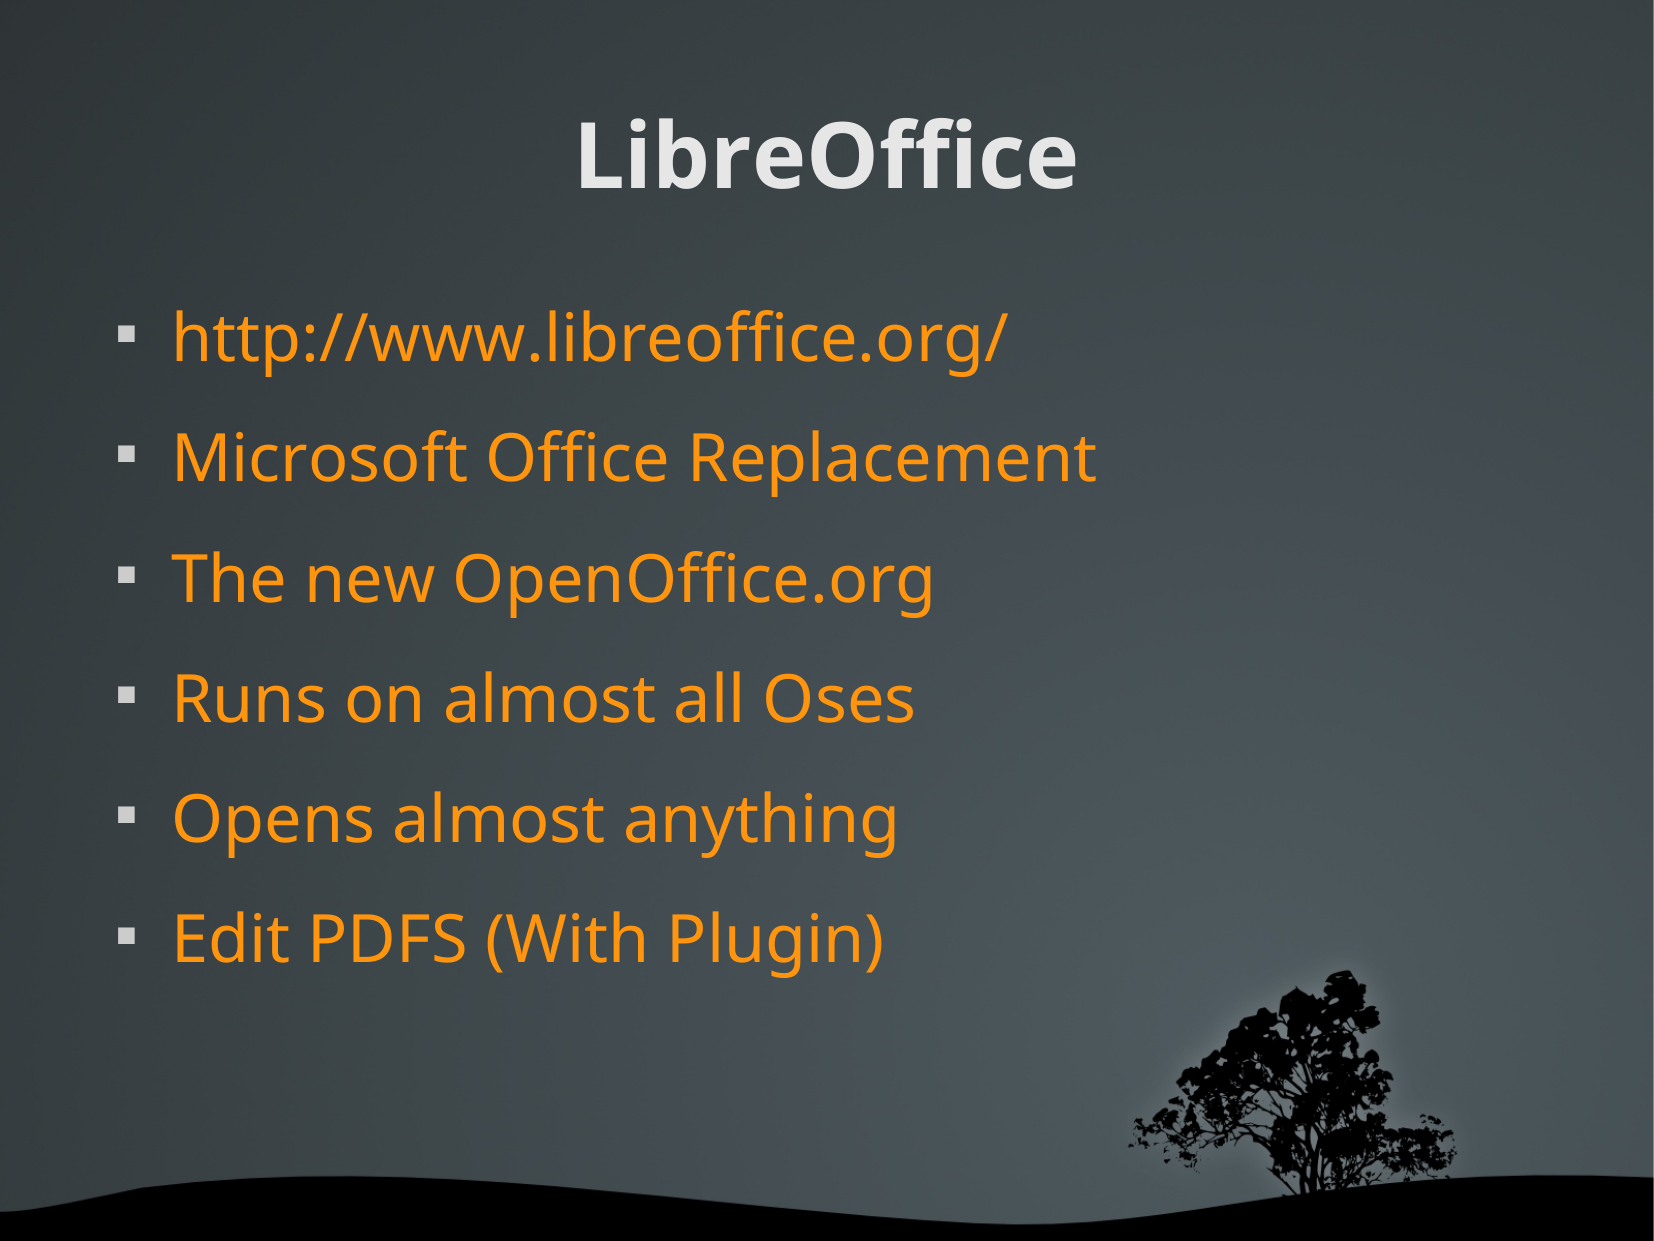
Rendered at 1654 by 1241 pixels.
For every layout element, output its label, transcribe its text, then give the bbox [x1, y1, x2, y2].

list http://www.libreoffice.org/ Microsoft Office Replacement The new OpenOffice.org Runs on almost all Oses Opens almost anything Edit PDFS (With Plugin) [82, 290, 1571, 1109]
title LibreOffice [82, 49, 1571, 257]
picture [0, 0, 1654, 1241]
